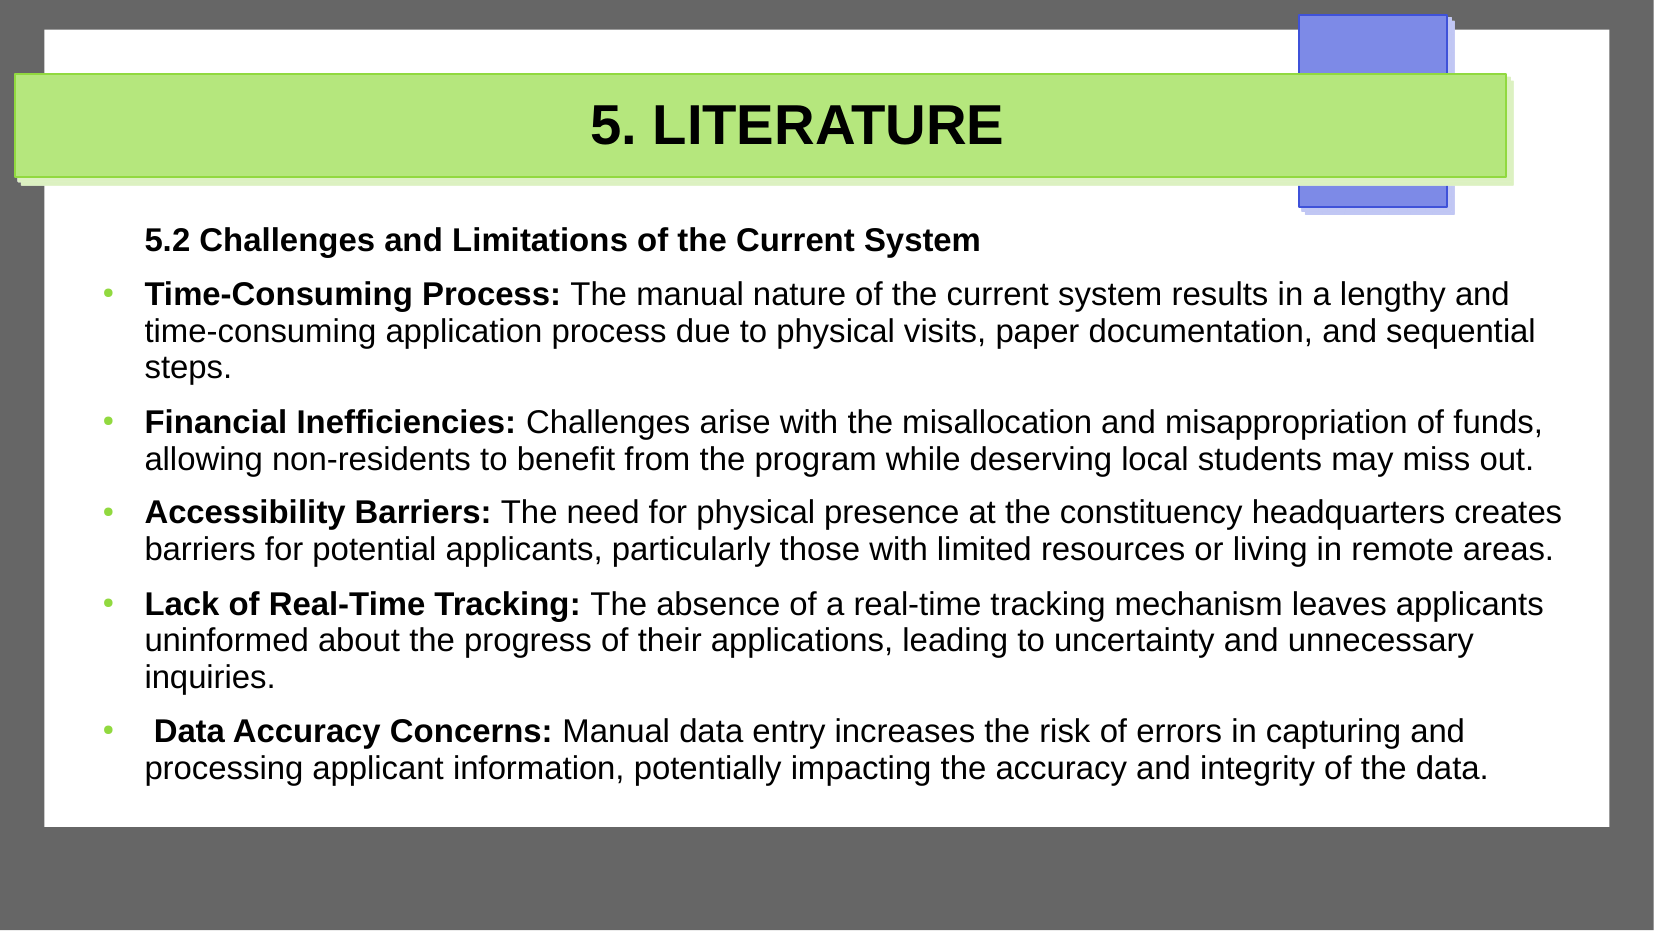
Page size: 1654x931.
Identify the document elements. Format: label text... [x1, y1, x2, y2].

title 5. LITERATURE [88, 73, 1506, 178]
list 5.2 Challenges and Limitations of the Current System Time-Consuming Process: The manual nature of the current system results in a lengthy and time-consuming application process due to physical visits, paper documentation, and sequential steps. Financial Inefficiencies: Challenges arise with the misallocation and misappropriation of funds, allowing non-residents to benefit from the program while deserving local students may miss out. Accessibility Barriers: The need for physical presence at the constituency headquarters creates barriers for potential applicants, particularly those with limited resources or living in remote areas. Lack of Real-Time Tracking: The absence of a real-time tracking mechanism leaves applicants uninformed about the progress of their applications, leading to uncertainty and unnecessary inquiries. Data Accuracy Concerns: Manual data entry increases the risk of errors in capturing and processing applicant information, potentially impacting the accuracy and integrity of the data. [88, 221, 1565, 813]
